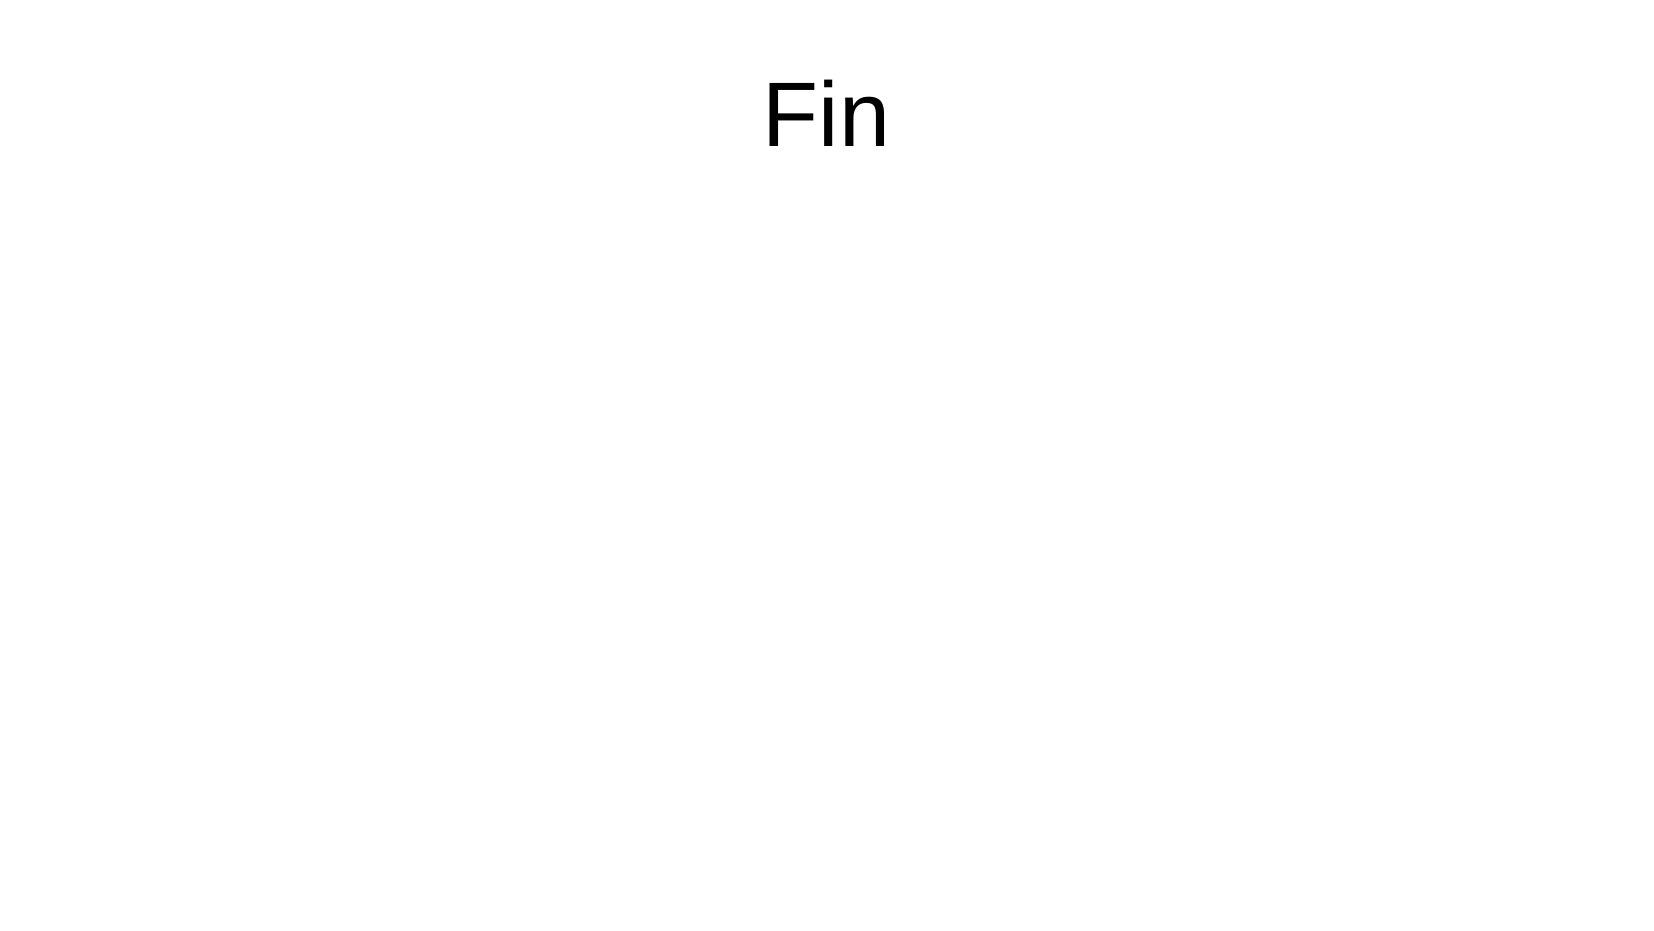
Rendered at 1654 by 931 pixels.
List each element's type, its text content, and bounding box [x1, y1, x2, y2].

title Fin [82, 37, 1571, 193]
